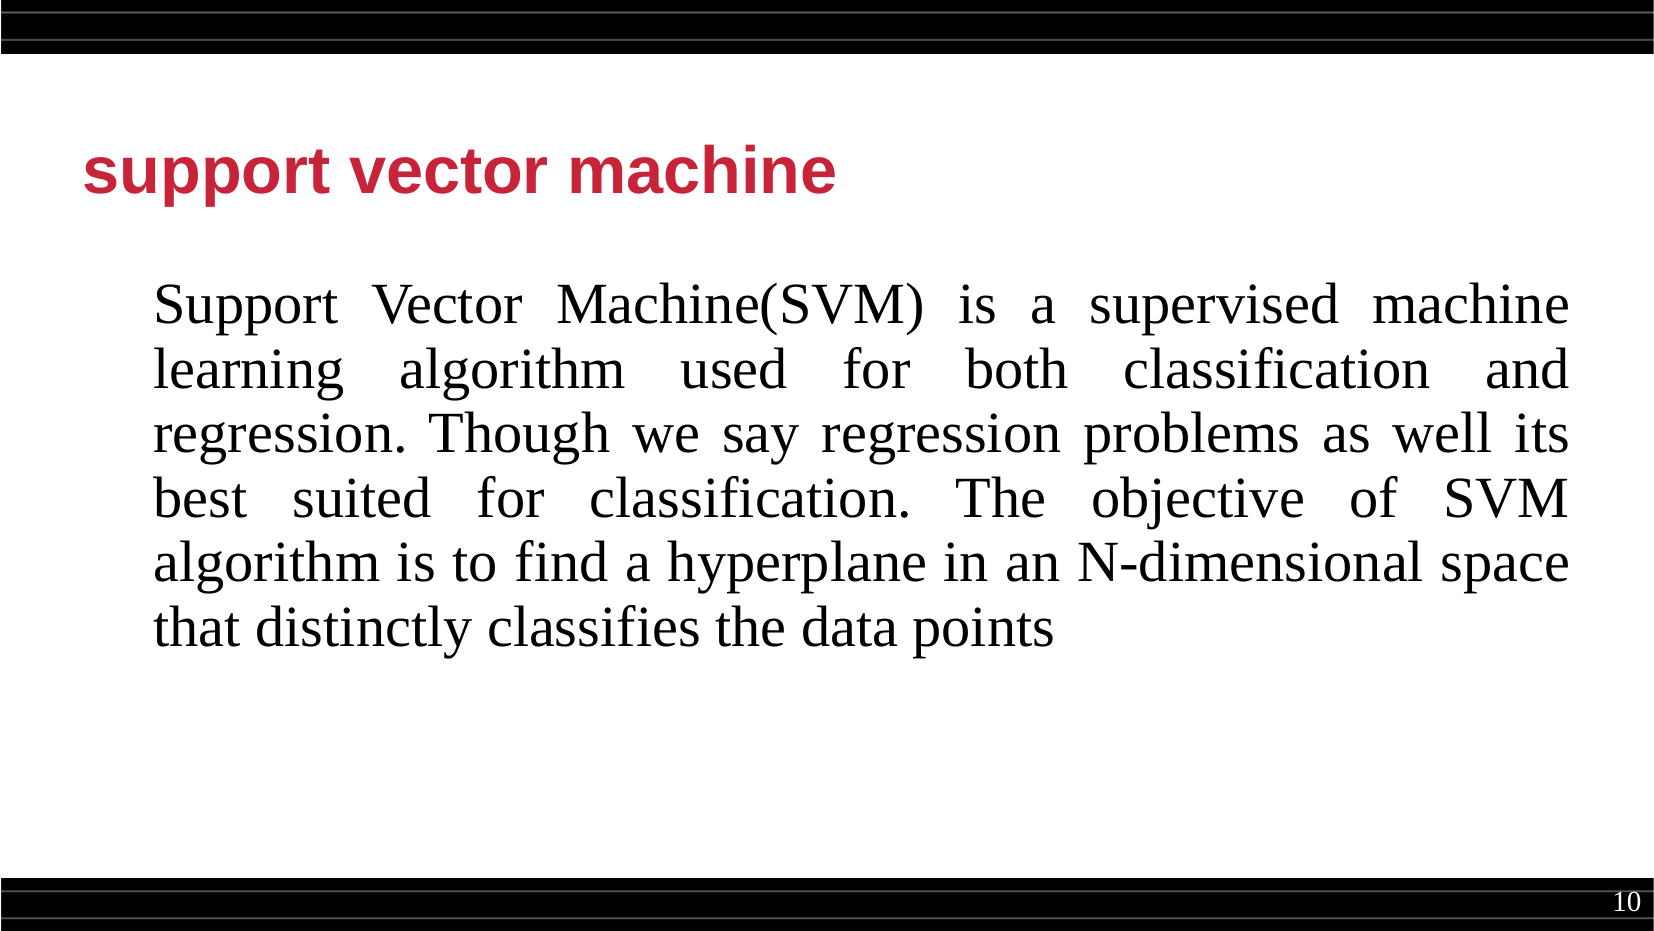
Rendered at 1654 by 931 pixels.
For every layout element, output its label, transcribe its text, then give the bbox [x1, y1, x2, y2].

list Support Vector Machine(SVM) is a supervised machine learning algorithm used for both classification and regression. Though we say regression problems as well its best suited for classification. The objective of SVM algorithm is to find a hyperplane in an N-dimensional space that distinctly classifies the data points [82, 271, 1571, 758]
picture [1, 878, 1654, 931]
title support vector machine [82, 92, 1571, 249]
picture [1, 0, 1654, 54]
